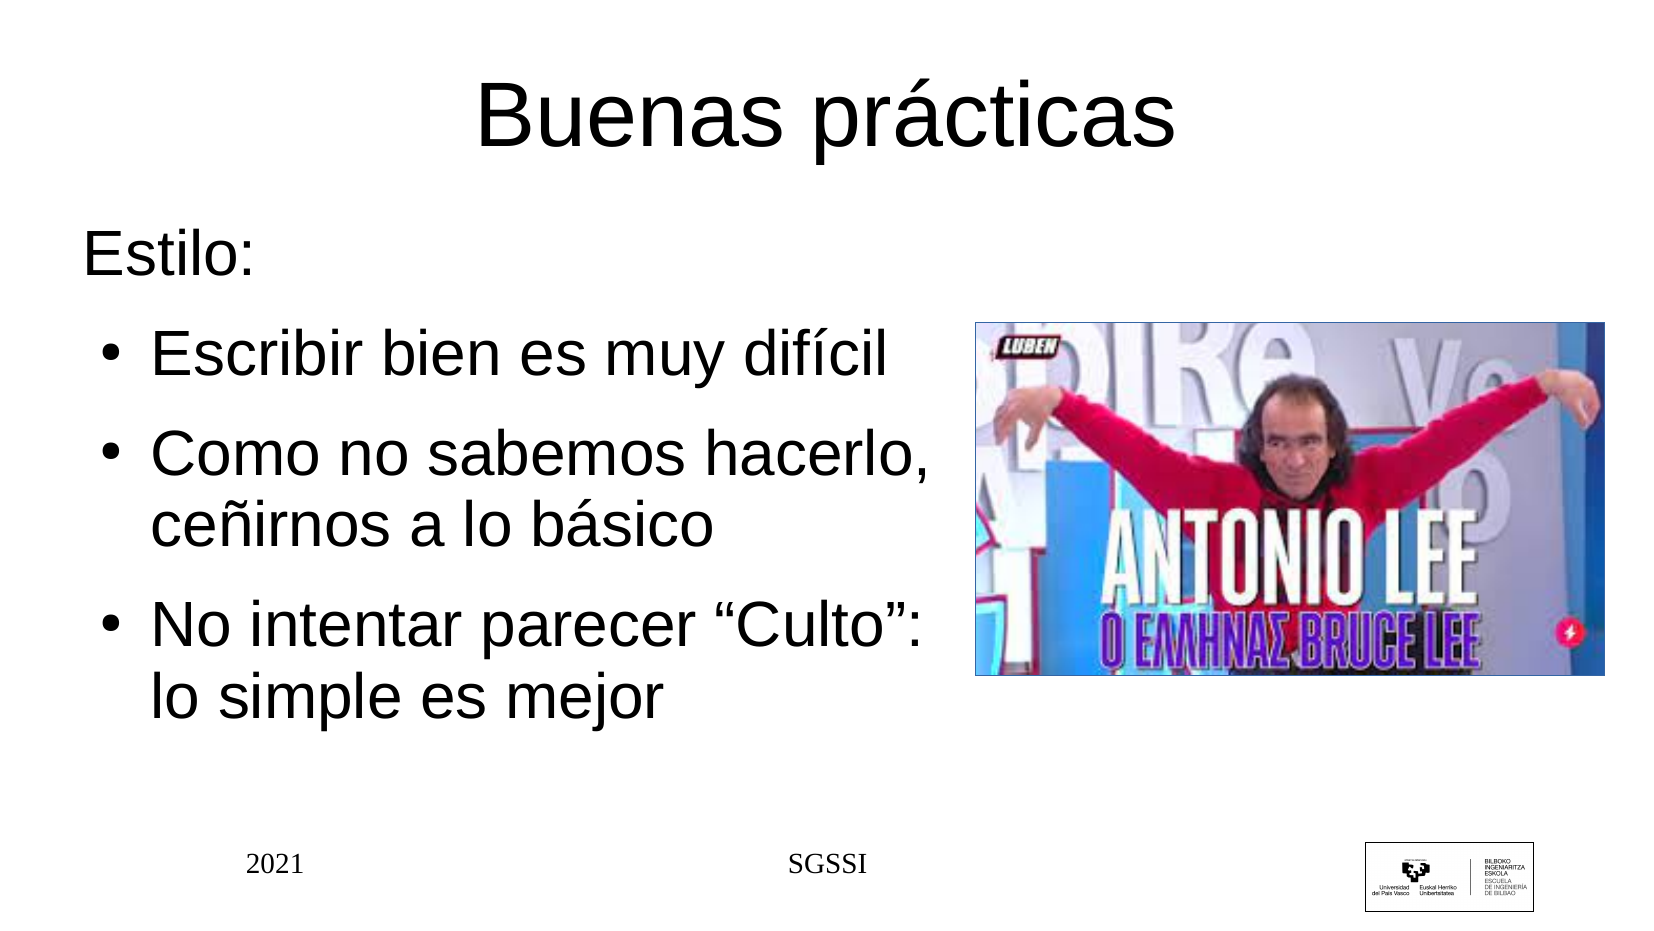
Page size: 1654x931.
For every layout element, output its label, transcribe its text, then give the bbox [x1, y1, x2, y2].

list Estilo: Escribir bien es muy difícil Como no sabemos hacerlo, ceñirnos a lo básico No intentar parecer “Culto”: lo simple es mejor [82, 217, 946, 758]
picture [1366, 843, 1533, 911]
picture [975, 322, 1605, 676]
title Buenas prácticas [82, 37, 1571, 193]
